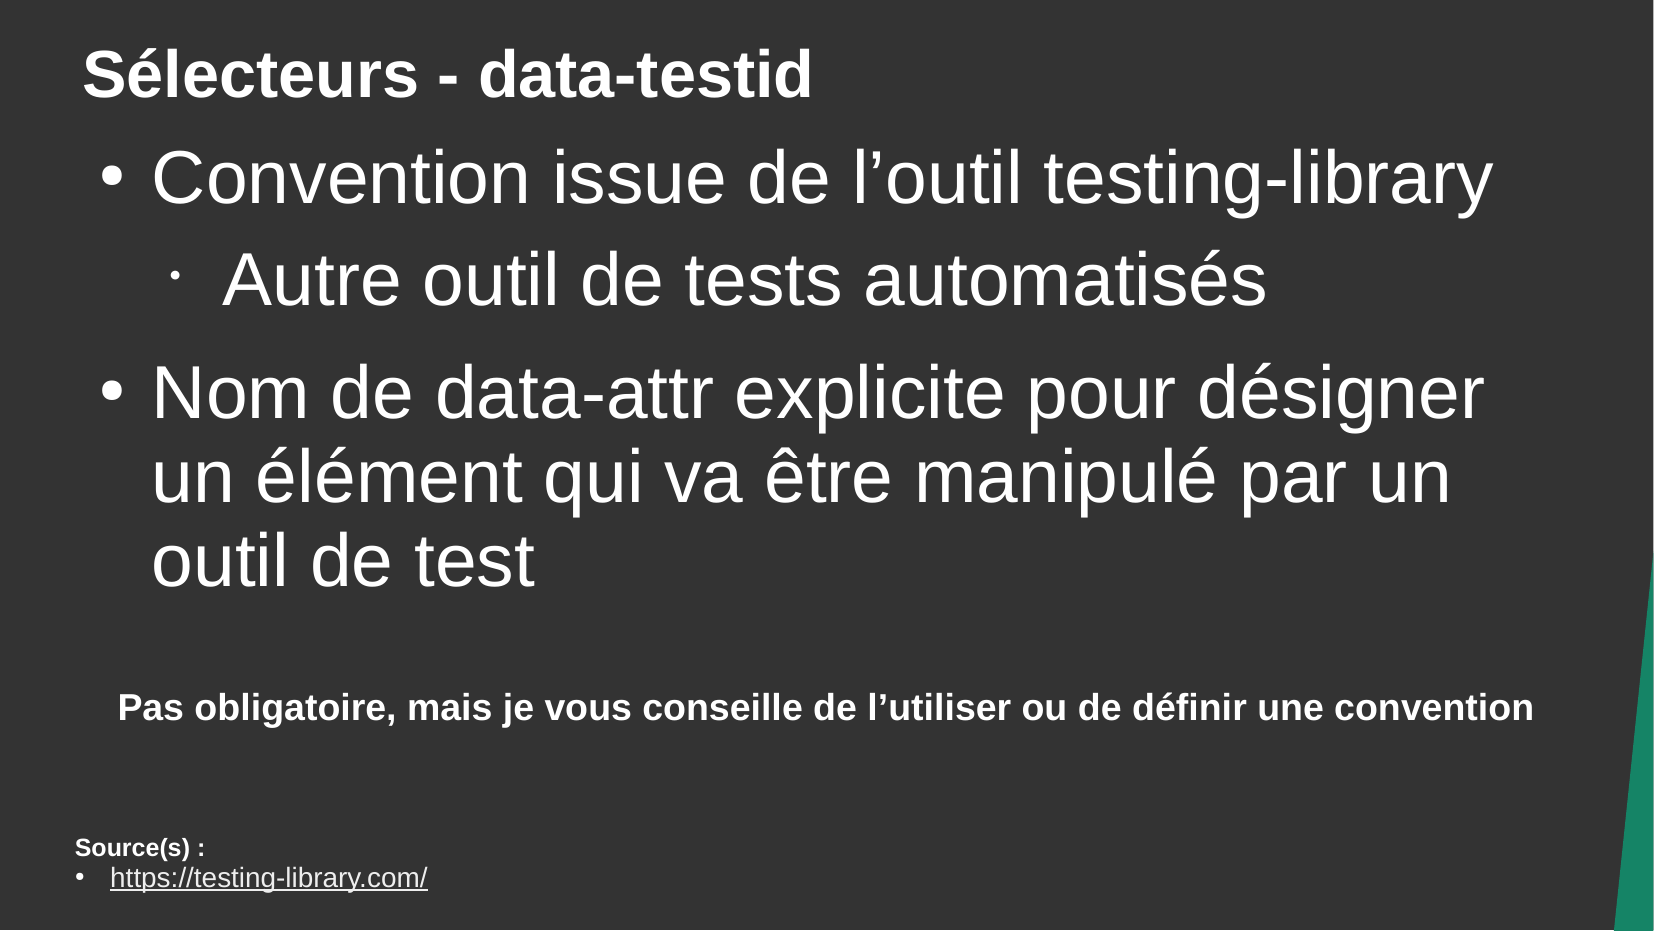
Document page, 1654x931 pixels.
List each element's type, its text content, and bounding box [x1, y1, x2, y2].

text_box Pas obligatoire, mais je vous conseille de l’utiliser ou de définir une convention [98, 679, 1556, 739]
list Convention issue de l’outil testing-library Autre outil de tests automatisés Nom de data-attr explicite pour désigner un élément qui va être manipulé par un outil de test [80, 135, 1583, 638]
text_box Source(s) : https://testing-library.com/ [60, 826, 1546, 901]
text_box [1613, 546, 1654, 931]
title Sélecteurs - data-testid [82, 37, 1004, 119]
